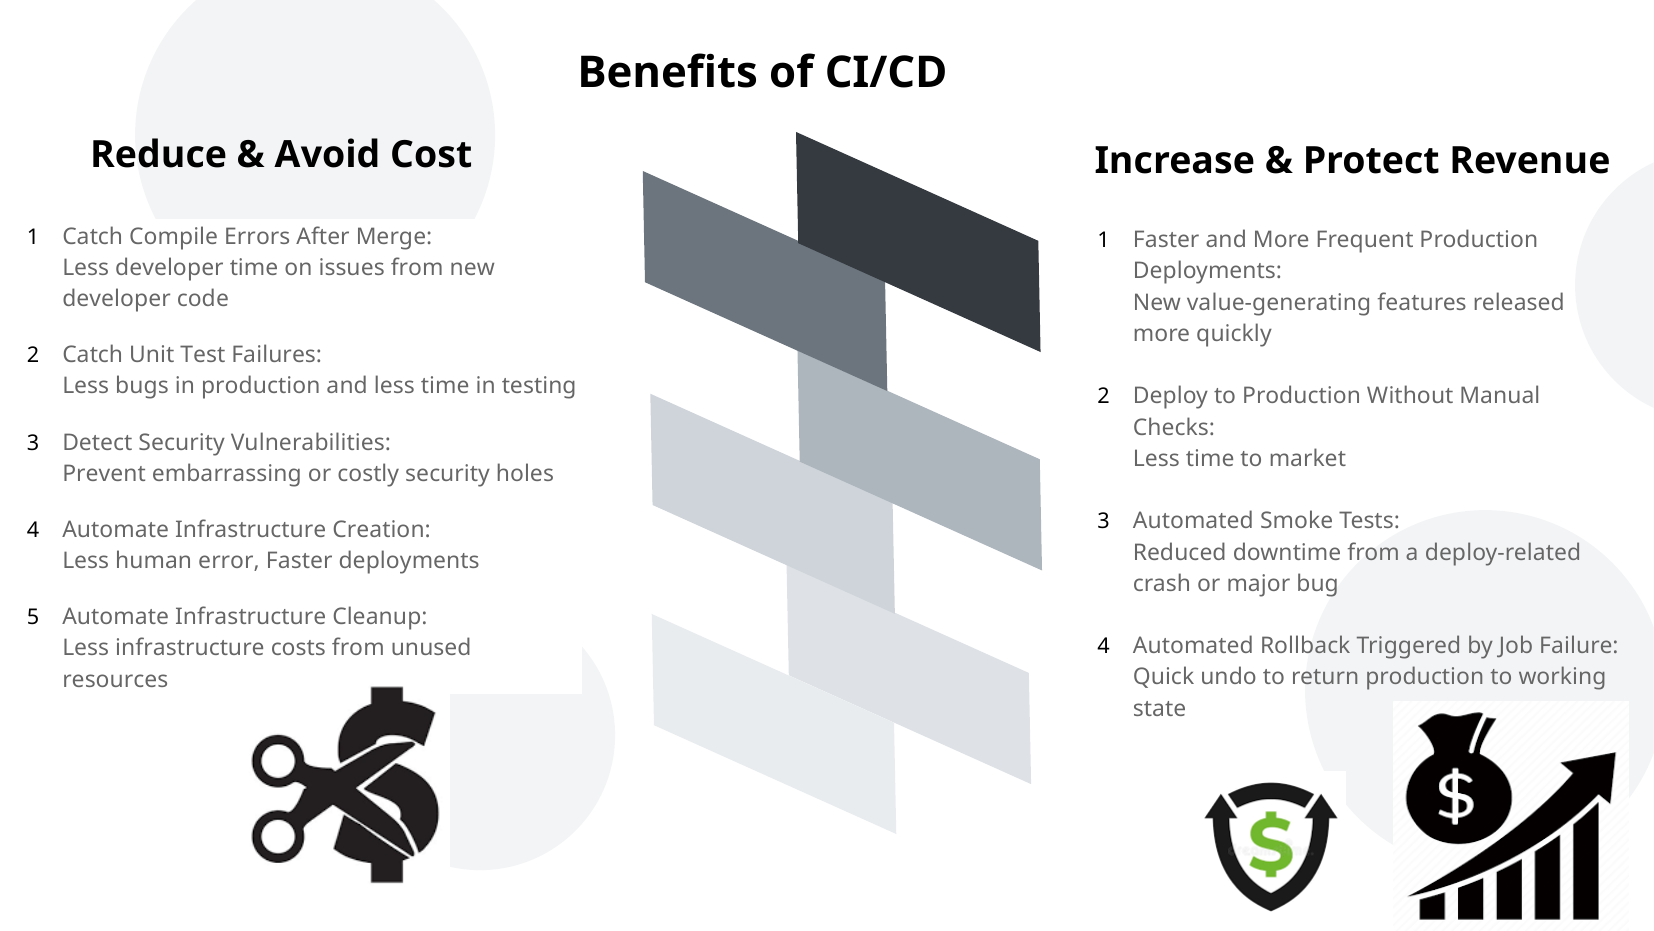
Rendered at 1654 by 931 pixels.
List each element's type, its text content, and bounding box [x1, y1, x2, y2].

picture [1195, 771, 1346, 922]
picture [1393, 701, 1629, 931]
picture [225, 675, 451, 900]
text_box Reduce & Avoid Cost [0, 120, 488, 237]
text_box Increase & Protect Revenue [1079, 125, 1654, 243]
text_box Catch Compile Errors After Merge: Less developer time on issues from new developer code Catch Unit Test Failures: Less bugs in production and less time in testing Detect Security Vulnerabilities: Prevent embarrassing or costly security holes Automate Infrastructure Creation: Less human error, Faster deployments Automate Infrastructure Cleanup: Less infrastructure costs from unused resources [26, 219, 582, 694]
text_box Benefits of CI/CD [262, 33, 1193, 121]
text_box Faster and More Frequent Production Deployments: New value-generating features released more quickly Deploy to Production Without Manual Checks: Less time to market Automated Smoke Tests: Reduced downtime from a deploy-related crash or major bug Automated Rollback Triggered by Job Failure: Quick undo to return production to working state [1082, 243, 1638, 731]
